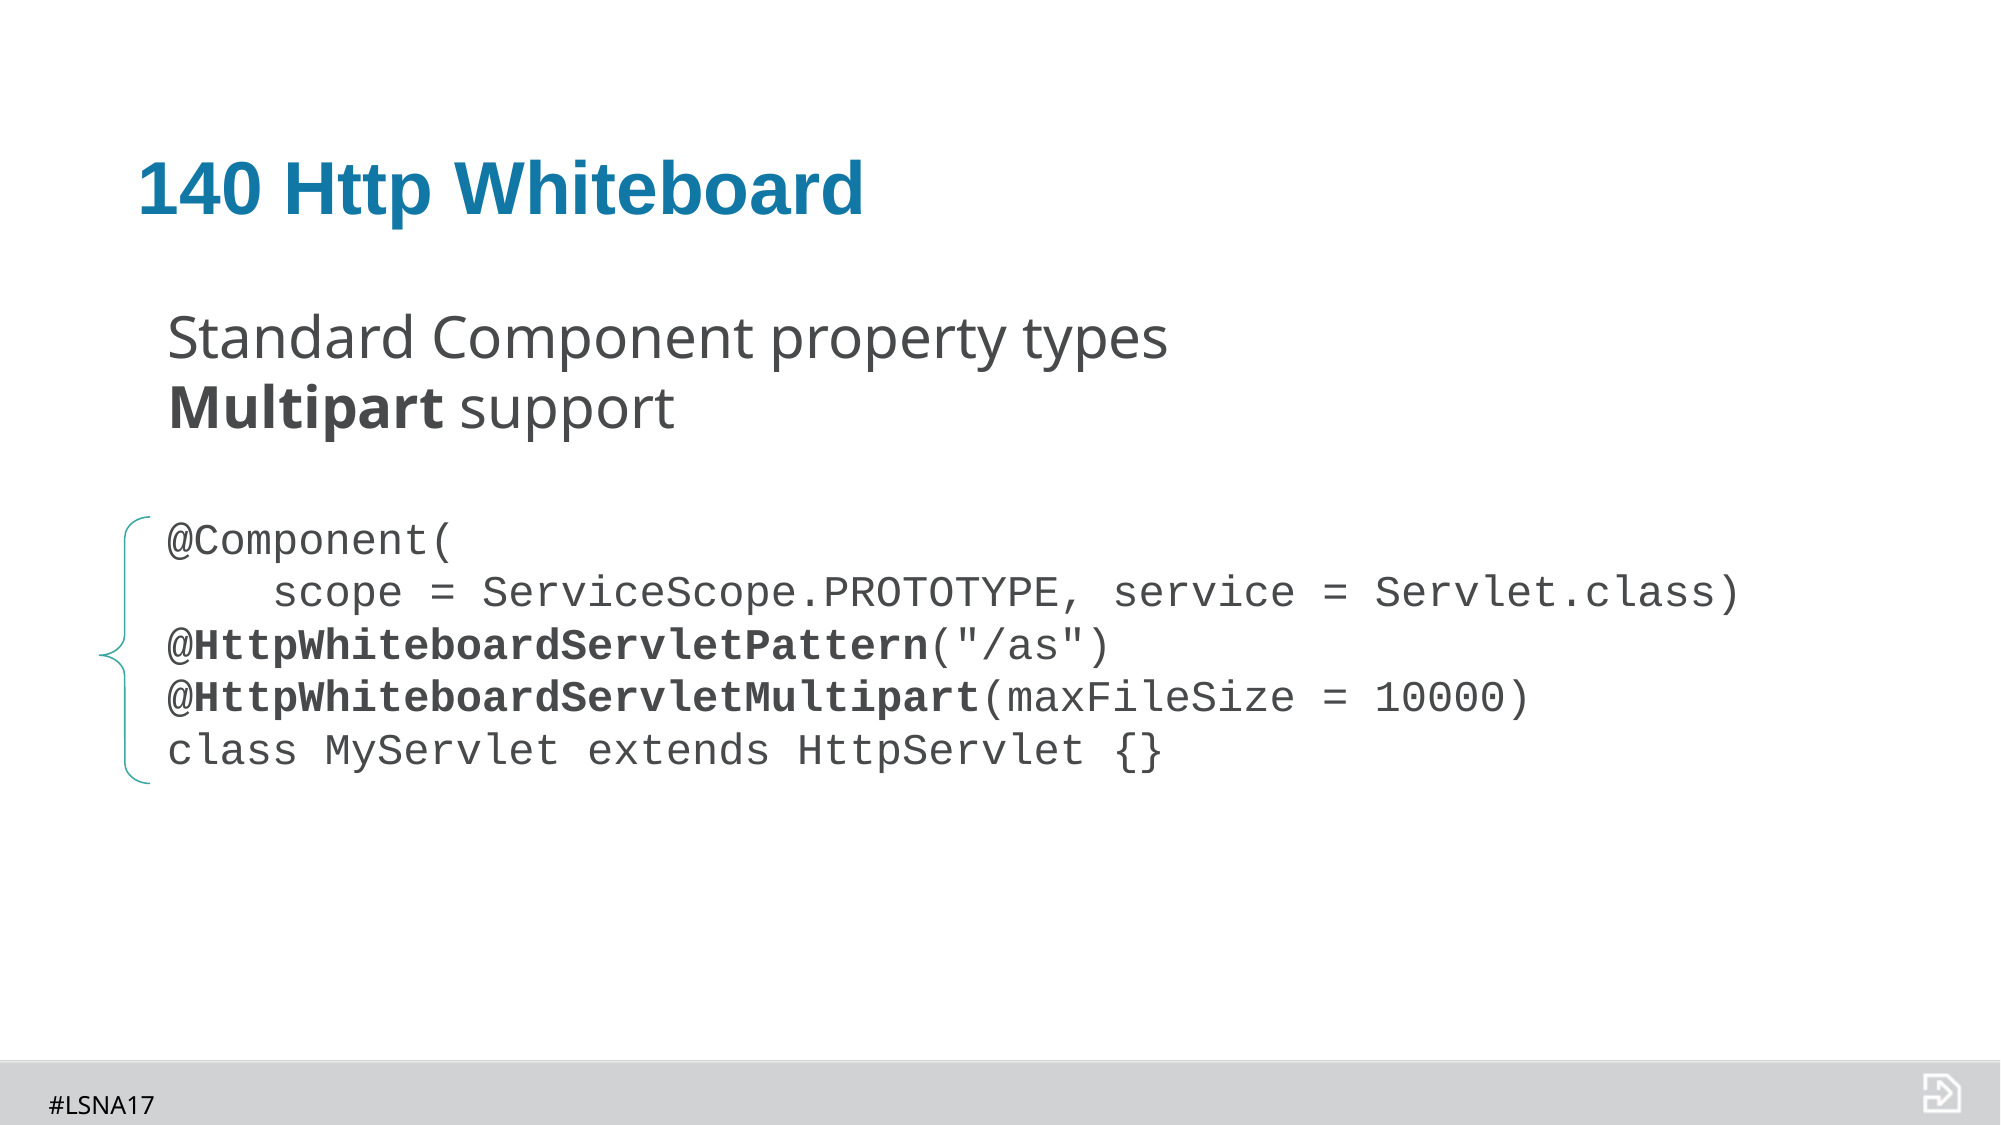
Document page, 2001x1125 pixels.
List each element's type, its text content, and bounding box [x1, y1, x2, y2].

title 140 Http Whiteboard [122, 142, 1600, 227]
picture [0, 0, 2001, 1125]
list Standard Component property types Multipart support @Component( scope = ServiceScope.PROTOTYPE, service = Servlet.class) @HttpWhiteboardServletPattern("/as") @HttpWhiteboardServletMultipart(maxFileSize = 10000) class MyServlet extends HttpServlet {} [122, 285, 1857, 995]
